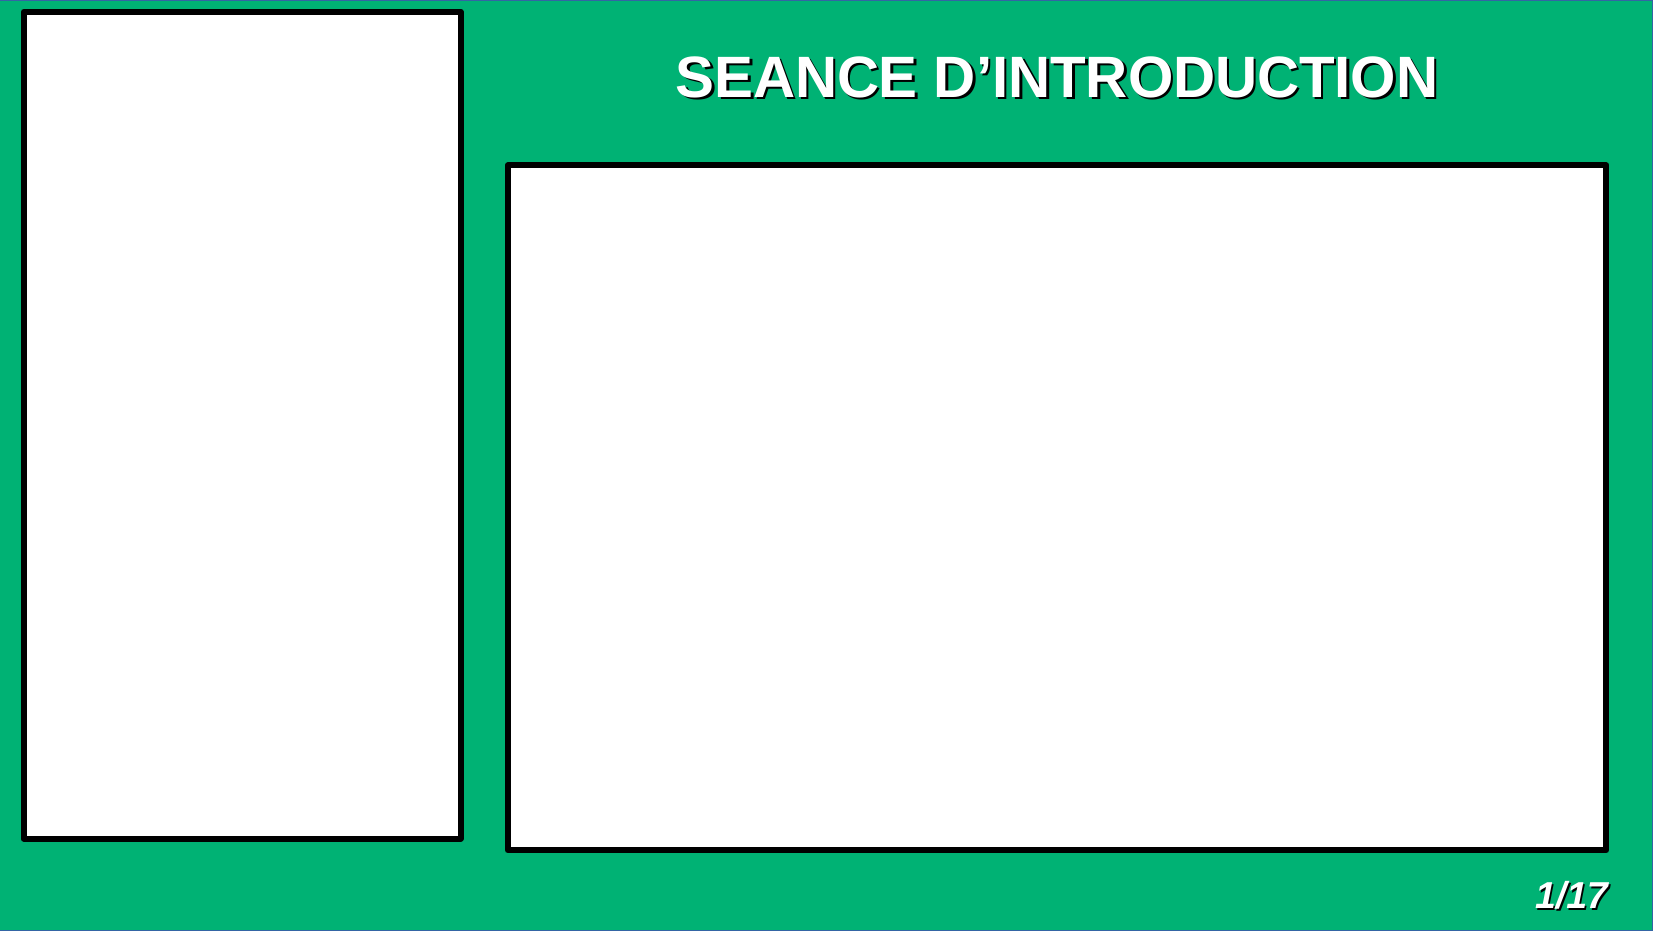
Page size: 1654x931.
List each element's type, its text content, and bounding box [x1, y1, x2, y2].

text_box <numéro>/17 [1464, 867, 1623, 931]
text_box [0, 0, 1653, 931]
text_box SEANCE D’INTRODUCTION [507, 0, 1607, 154]
